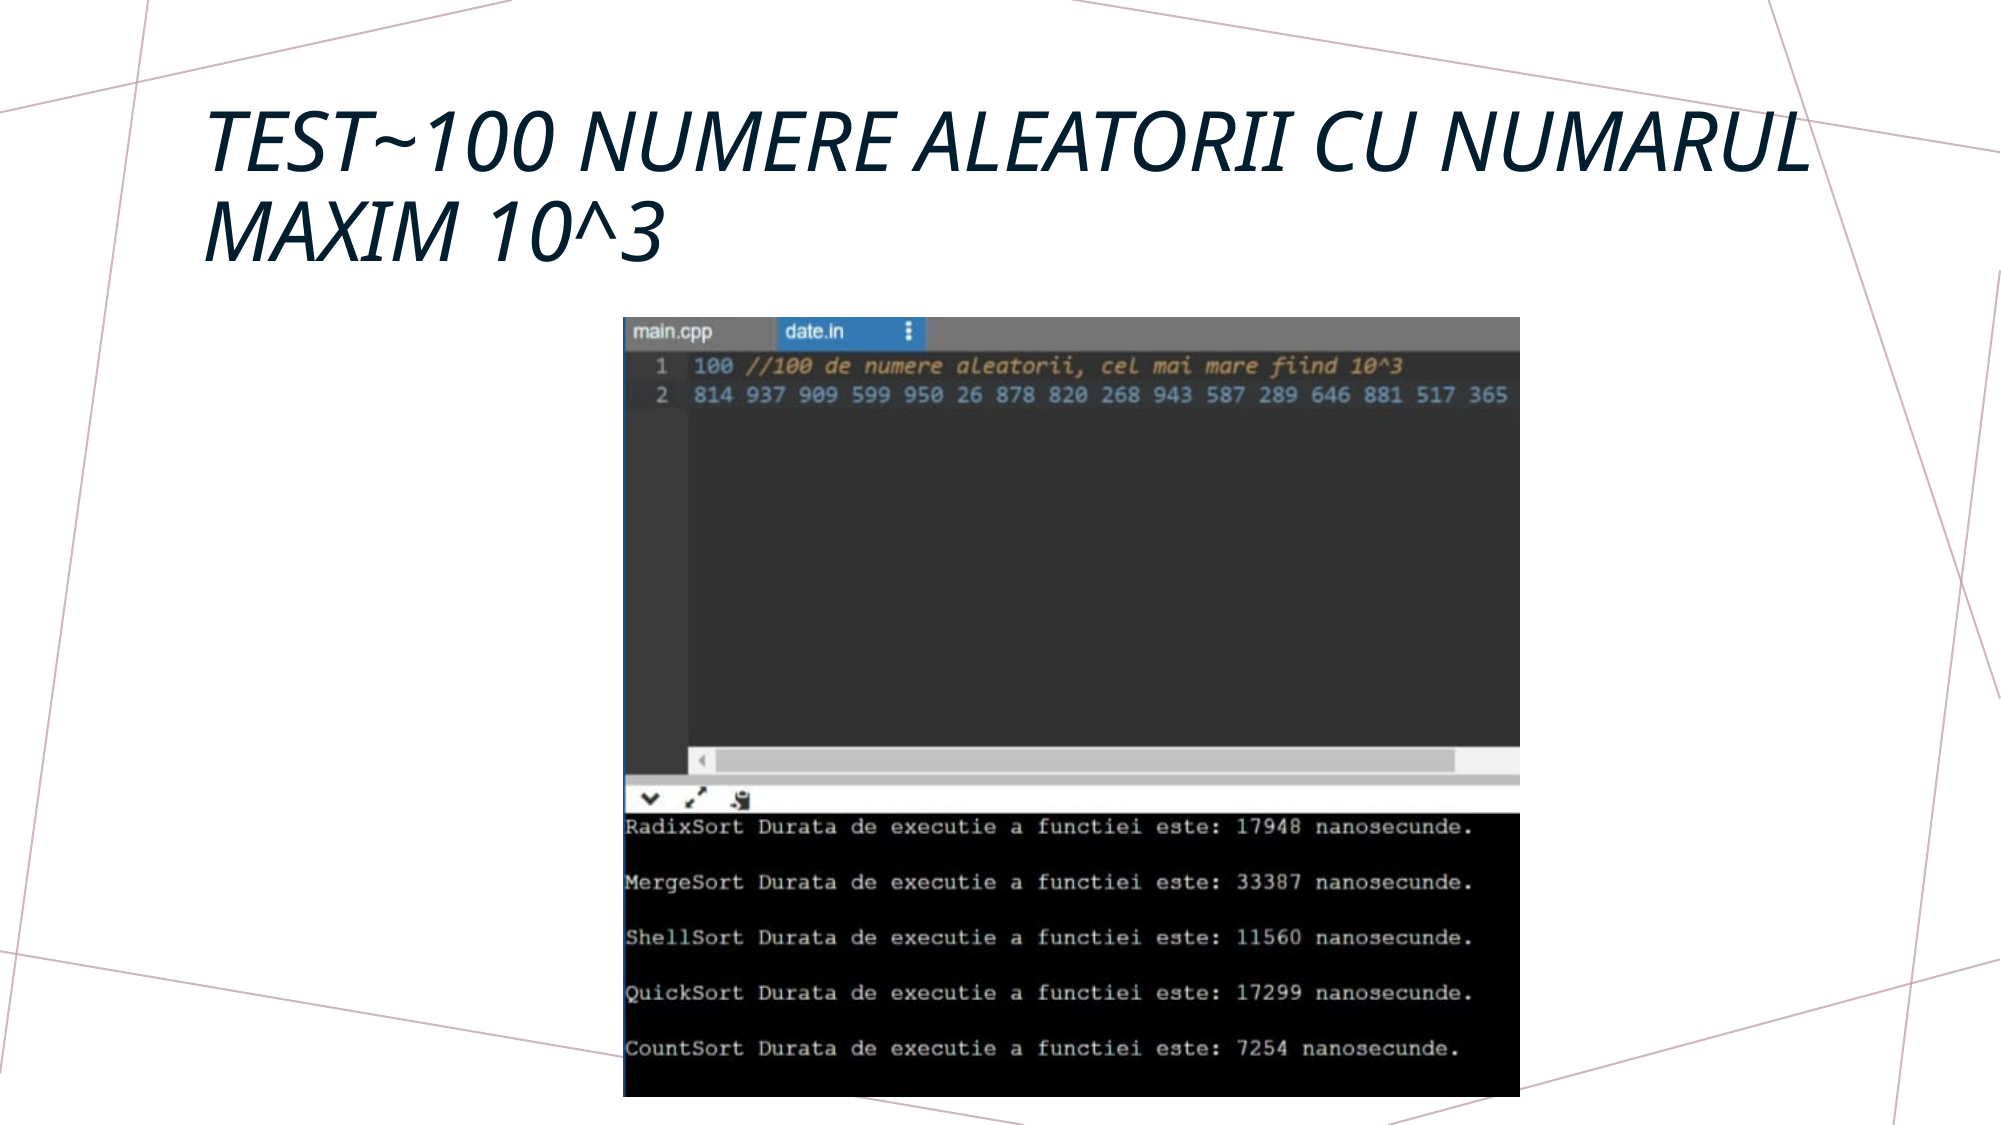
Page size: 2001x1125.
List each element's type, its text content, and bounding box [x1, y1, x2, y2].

picture [623, 317, 1520, 1097]
title test~100 numere aleatorii cu numarul maxim 10^3 [187, 87, 1956, 292]
